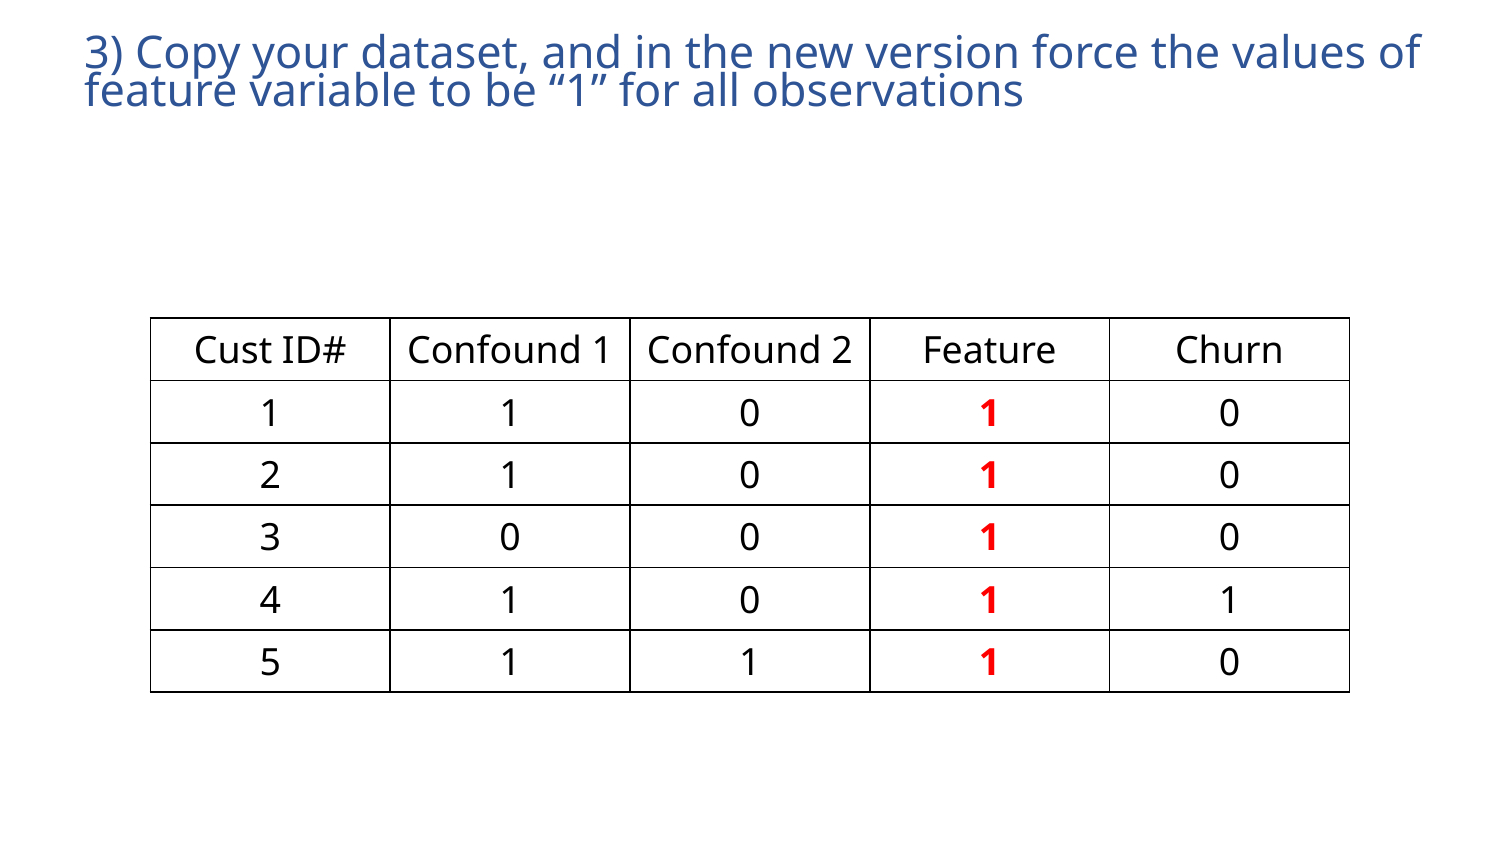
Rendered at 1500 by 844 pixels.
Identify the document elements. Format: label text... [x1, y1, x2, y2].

table_cell 1 [151, 381, 389, 442]
table_cell 1 [391, 444, 629, 504]
table_cell 2 [151, 444, 389, 504]
table_cell 1 [631, 631, 869, 691]
table_cell 0 [631, 381, 869, 442]
table_cell 0 [1110, 381, 1349, 442]
table_cell 1 [871, 381, 1109, 442]
table_cell 0 [631, 506, 869, 567]
table_header Cust ID# [151, 319, 389, 380]
table_cell 0 [631, 568, 869, 629]
table_header Feature [871, 319, 1109, 380]
table_cell 4 [151, 568, 389, 629]
table_cell 1 [871, 568, 1109, 629]
table_cell 3 [151, 506, 389, 567]
table_header Confound 1 [391, 319, 629, 380]
table_cell 1 [1110, 568, 1349, 629]
table_cell 1 [391, 631, 629, 691]
table_cell 0 [1110, 506, 1349, 567]
table_cell 1 [871, 444, 1109, 504]
table_cell 1 [391, 381, 629, 442]
table_cell 1 [871, 631, 1109, 691]
table_cell 5 [151, 631, 389, 691]
table_header Churn [1110, 319, 1349, 380]
table_cell 0 [391, 506, 629, 567]
table_cell 0 [631, 444, 869, 504]
table_header Confound 2 [631, 319, 869, 380]
table_cell 1 [871, 506, 1109, 567]
table_cell 0 [1110, 631, 1349, 691]
text_box 3) Copy your dataset, and in the new version force the values of feature variable to be “1” for all observations [72, 26, 1464, 119]
table_cell 0 [1110, 444, 1349, 504]
table_cell 1 [391, 568, 629, 629]
